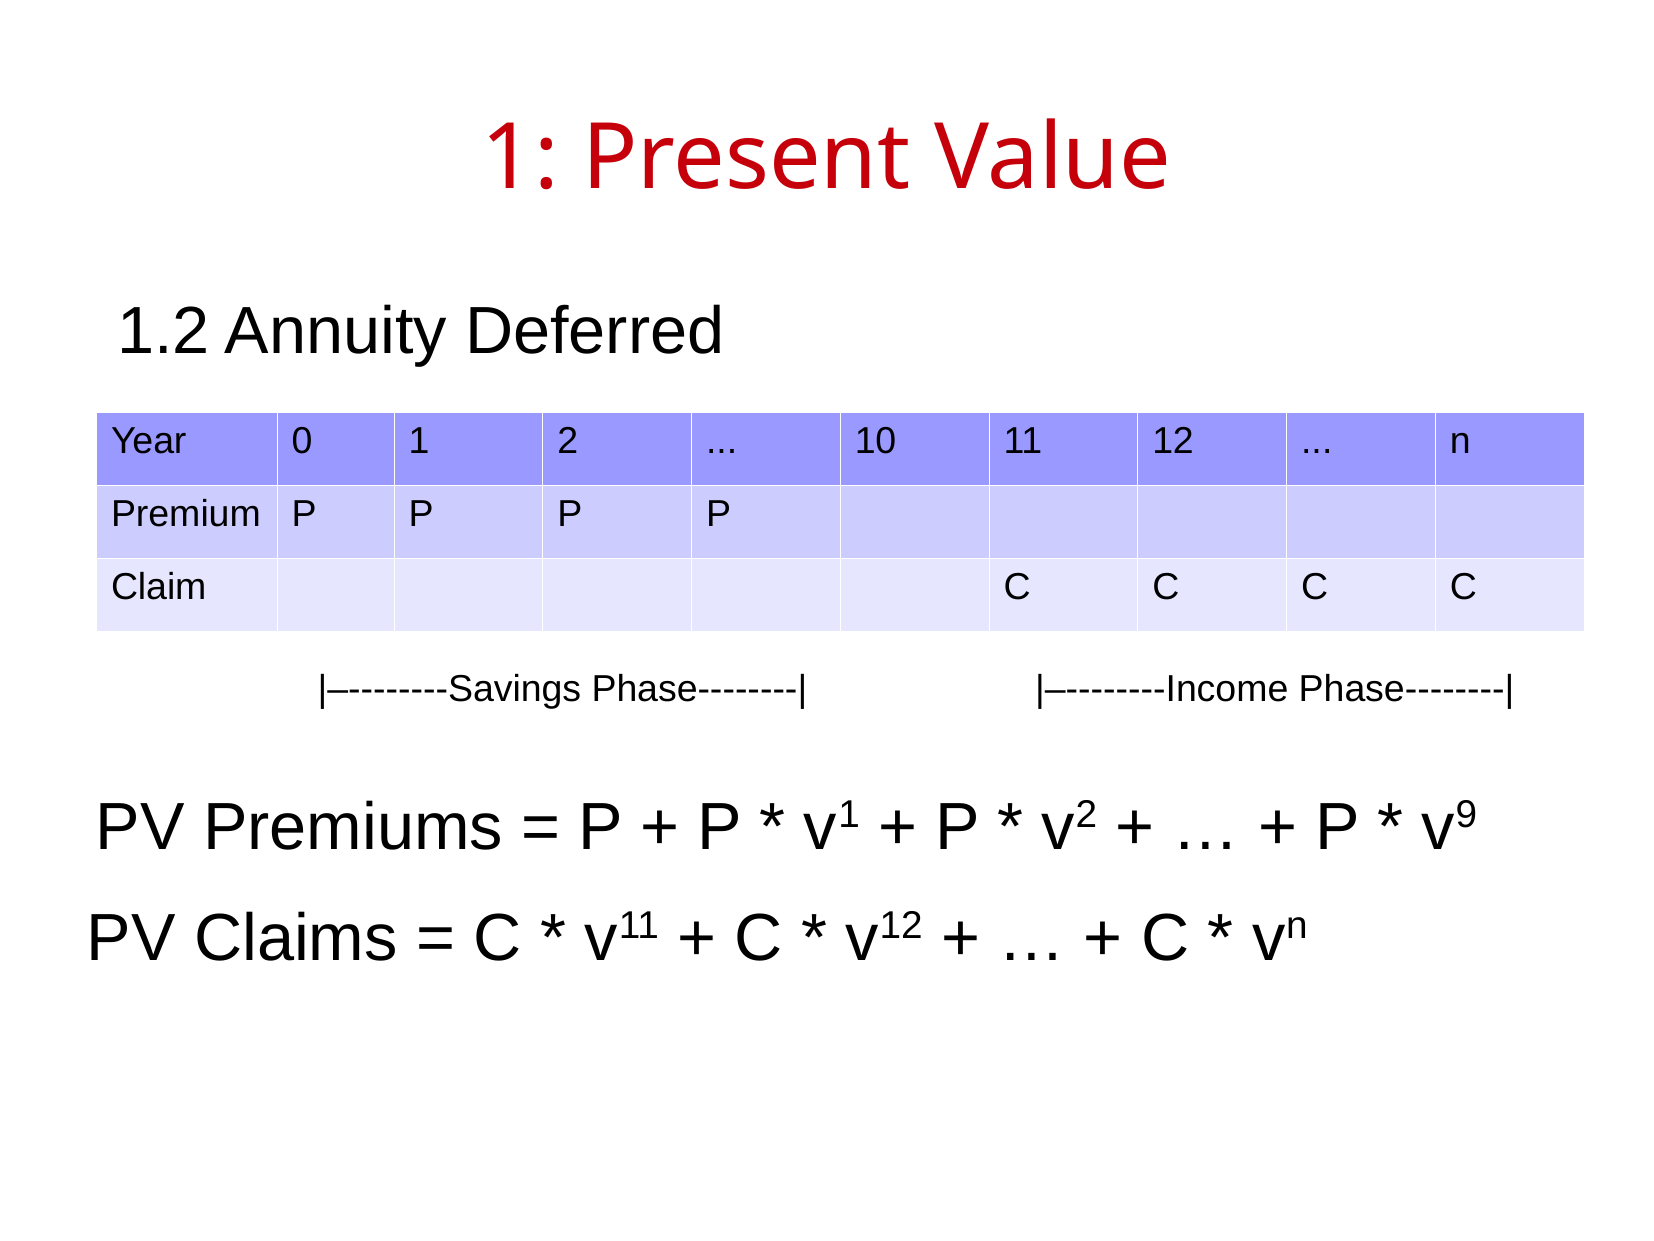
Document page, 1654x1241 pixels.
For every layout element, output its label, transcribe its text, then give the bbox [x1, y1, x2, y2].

text_box PV Claims = C * v11 + C * v12 + … + C * vn [72, 892, 1573, 1000]
table_cell Premium [97, 486, 277, 558]
table_cell C [1436, 559, 1584, 631]
table_cell C [1138, 559, 1286, 631]
table_header 10 [841, 413, 989, 485]
text_box |–--------Savings Phase--------| [285, 660, 841, 717]
table_cell [543, 559, 691, 631]
table_header 1 [395, 413, 542, 485]
text_box 1.2 Annuity Deferred [102, 285, 1063, 376]
table_cell P [692, 486, 840, 558]
table_cell P [278, 486, 394, 558]
table_cell [278, 559, 394, 631]
table_header 12 [1138, 413, 1286, 485]
table_cell [1436, 486, 1584, 558]
title 1: Present Value [82, 49, 1571, 257]
text_box |–--------Income Phase--------| [1005, 660, 1546, 717]
table_cell [692, 559, 840, 631]
table_cell [990, 486, 1137, 558]
table_header 11 [990, 413, 1137, 485]
table_cell P [543, 486, 691, 558]
table_cell P [395, 486, 542, 558]
table_cell [841, 486, 989, 558]
table_cell [395, 559, 542, 631]
table_cell [1287, 486, 1435, 558]
table_header Year [97, 413, 277, 485]
table_cell [841, 559, 989, 631]
table_cell C [990, 559, 1137, 631]
table_header ... [1287, 413, 1435, 485]
table_cell Claim [97, 559, 277, 631]
table_header 2 [543, 413, 691, 485]
text_box PV Premiums = P + P * v1 + P * v2 + … + P * v9 [81, 781, 1567, 872]
table_cell C [1287, 559, 1435, 631]
table_header n [1436, 413, 1584, 485]
table_header ... [692, 413, 840, 485]
table_cell [1138, 486, 1286, 558]
table_header 0 [278, 413, 394, 485]
